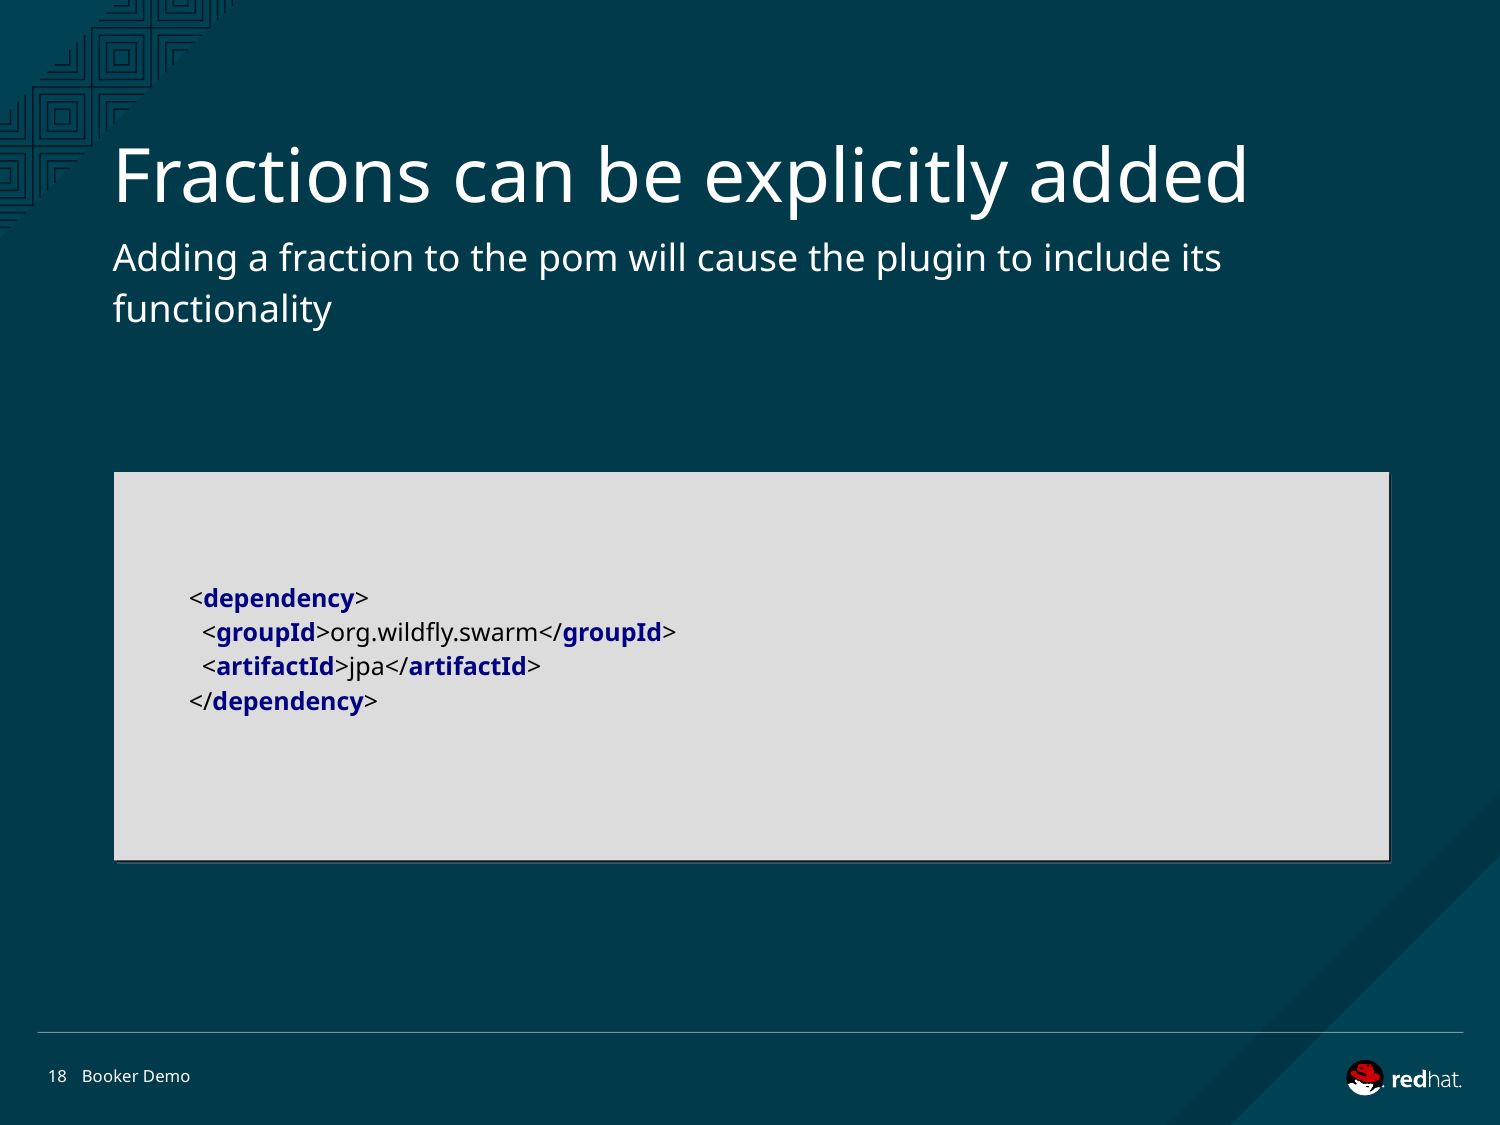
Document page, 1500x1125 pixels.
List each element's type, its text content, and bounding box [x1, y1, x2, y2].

text_box Adding a fraction to the pom will cause the plugin to include its functionality [112, 231, 1388, 342]
title Fractions can be explicitly added [112, 0, 1388, 225]
text_box <dependency> <groupId>org.wildfly.swarm</groupId> <artifactId>jpa</artifactId> </dependency> [114, 472, 1390, 828]
